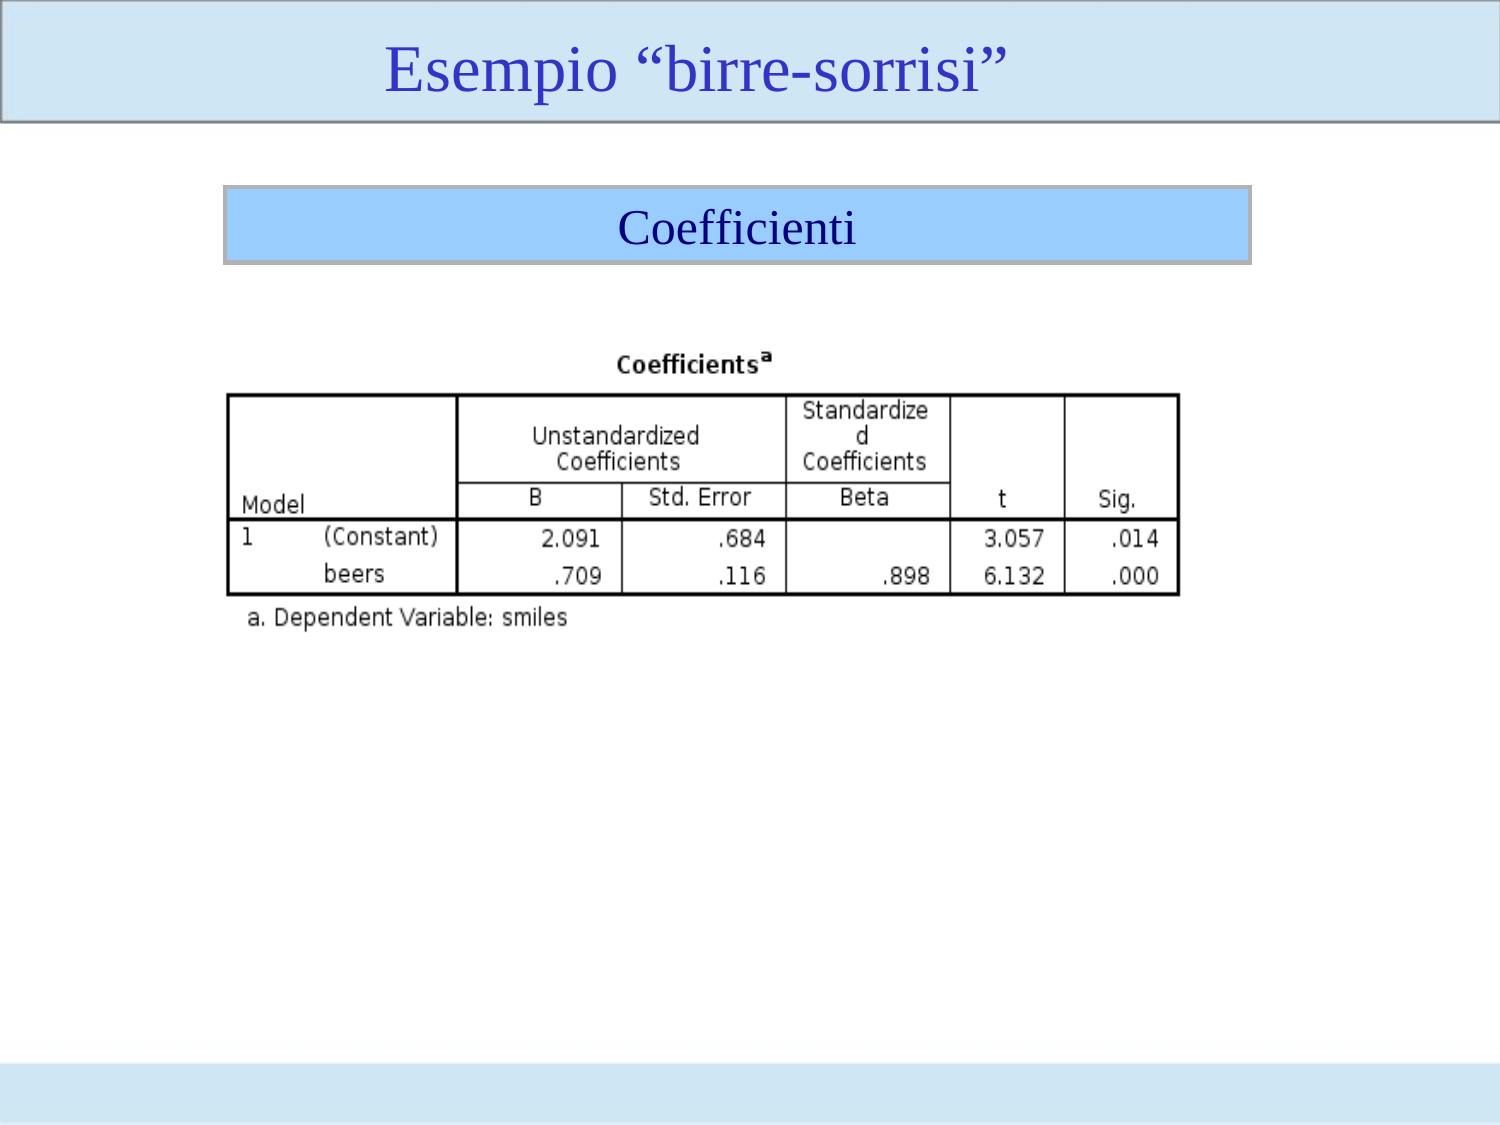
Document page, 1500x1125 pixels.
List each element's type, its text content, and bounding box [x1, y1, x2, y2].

title Esempio “birre-sorrisi” [174, 17, 1238, 113]
text_box Coefficienti [224, 187, 1250, 263]
picture [0, 0, 1500, 1125]
